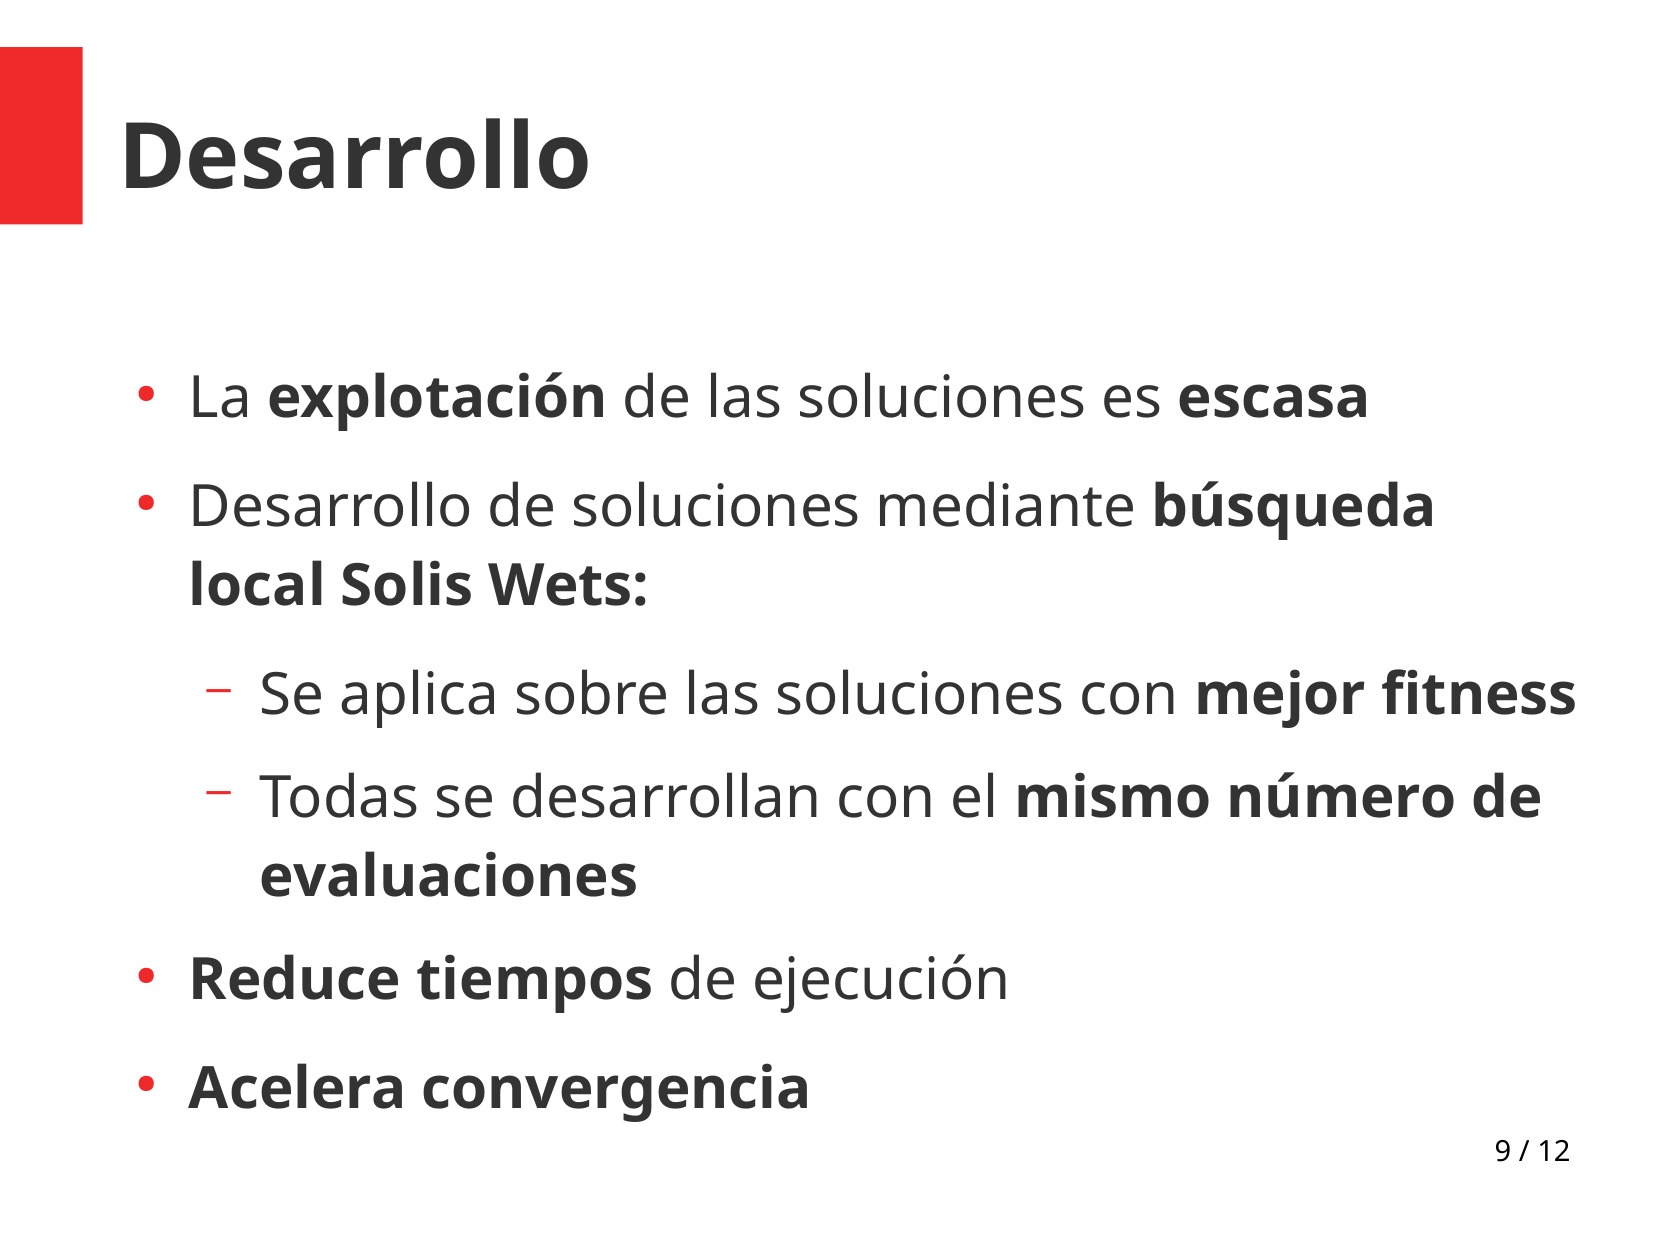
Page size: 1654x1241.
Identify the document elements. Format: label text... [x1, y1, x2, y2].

list La explotación de las soluciones es escasa Desarrollo de soluciones mediante búsqueda local Solis Wets: Se aplica sobre las soluciones con mejor fitness Todas se desarrollan con el mismo número de evaluaciones Reduce tiempos de ejecución Acelera convergencia [118, 355, 1583, 1075]
title Desarrollo [118, 49, 1571, 257]
